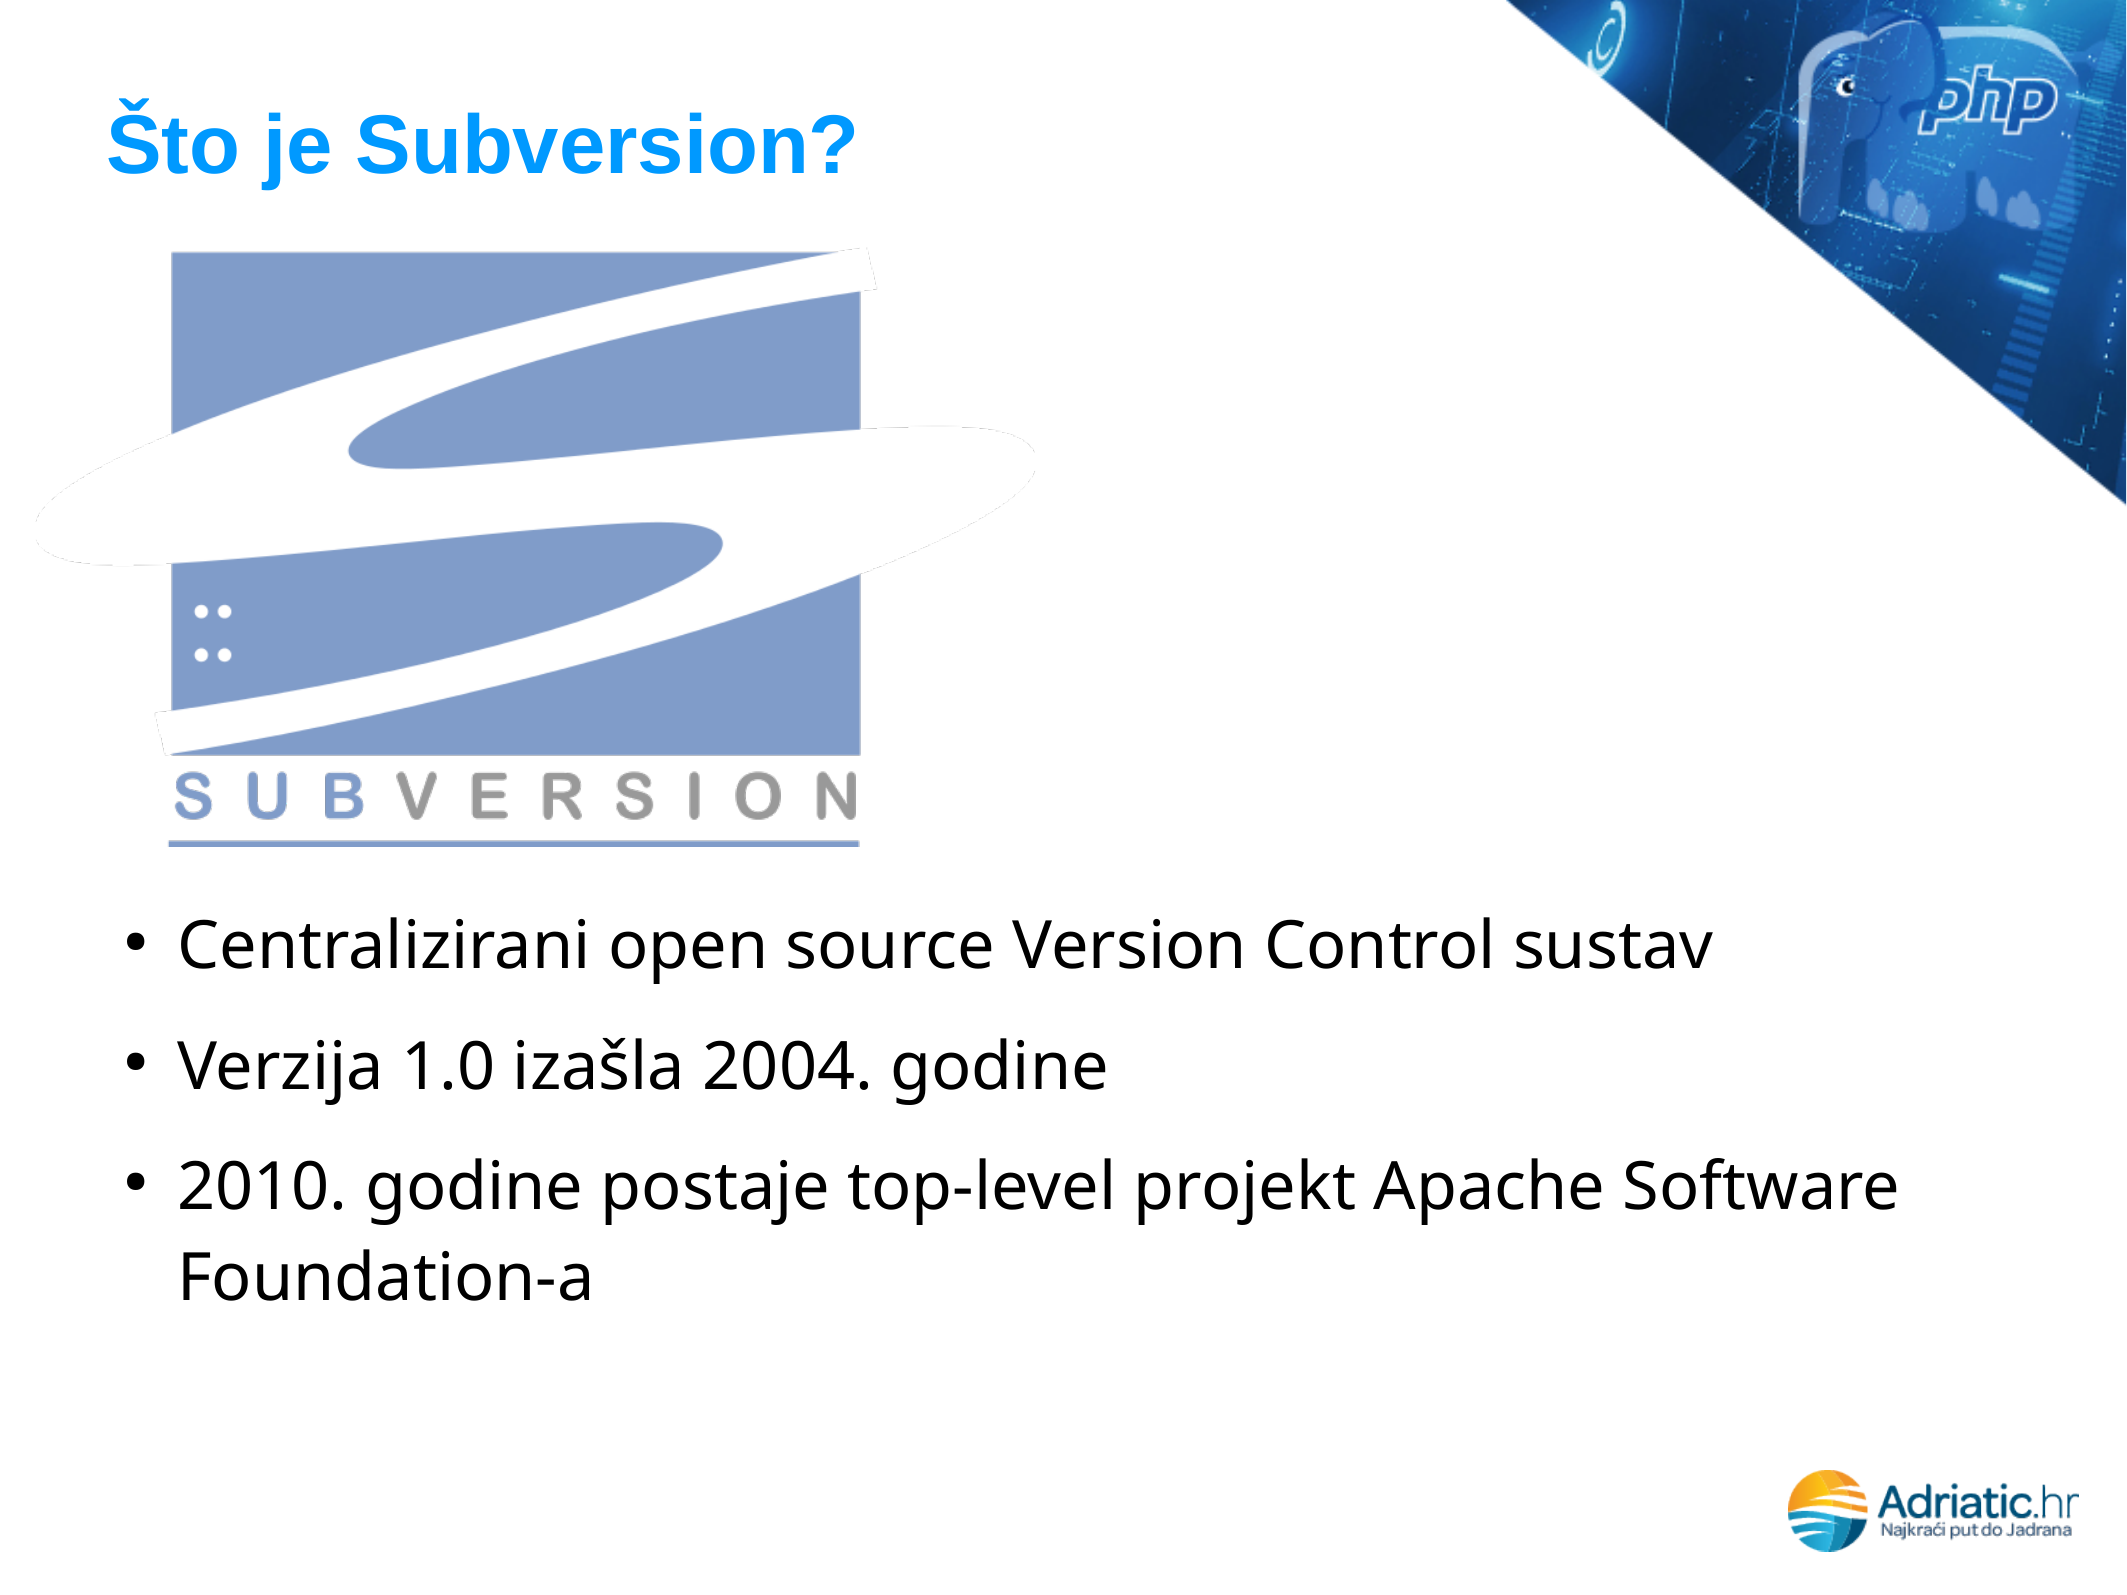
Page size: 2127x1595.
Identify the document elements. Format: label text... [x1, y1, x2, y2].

list Centralizirani open source Version Control sustav Verzija 1.0 izašla 2004. godine 2010. godine postaje top-level projekt Apache Software Foundation-a [106, 897, 2020, 1453]
picture [35, 247, 1036, 847]
picture [1788, 1470, 2079, 1552]
title Što je Subversion? [106, 70, 1630, 219]
picture [1505, 0, 2127, 625]
